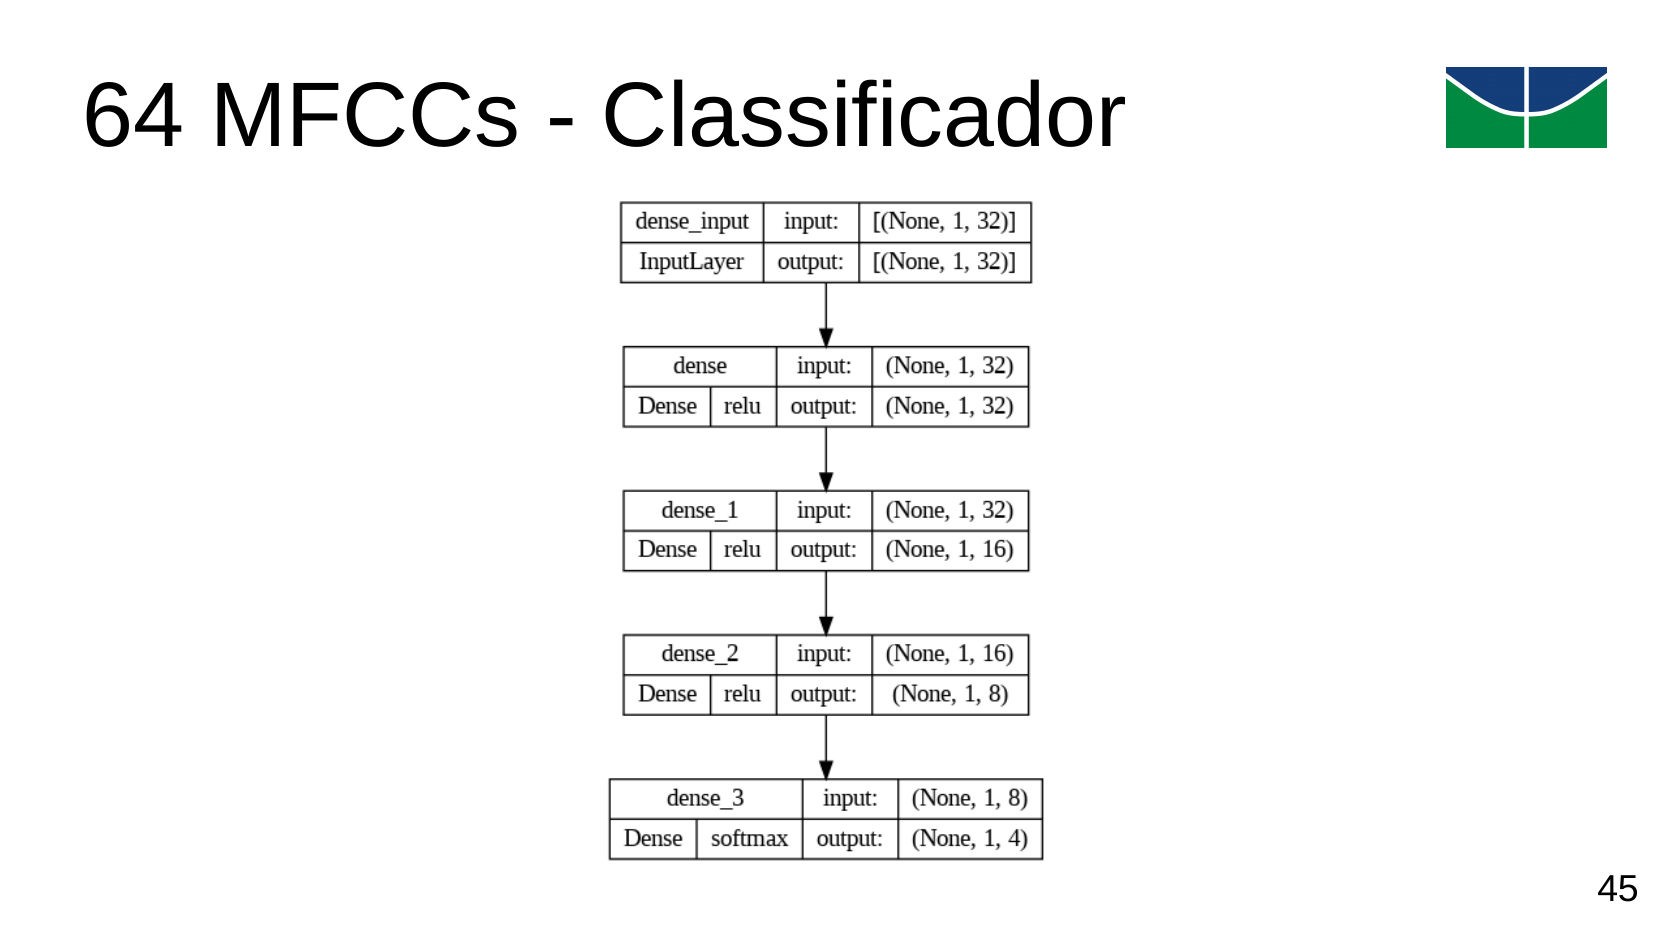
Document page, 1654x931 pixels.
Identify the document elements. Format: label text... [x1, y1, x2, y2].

picture [1571, 67, 1607, 148]
picture [603, 195, 1050, 867]
text_box <number> [1024, 860, 1654, 917]
title 64 MFCCs - Classificador [82, 37, 1571, 193]
